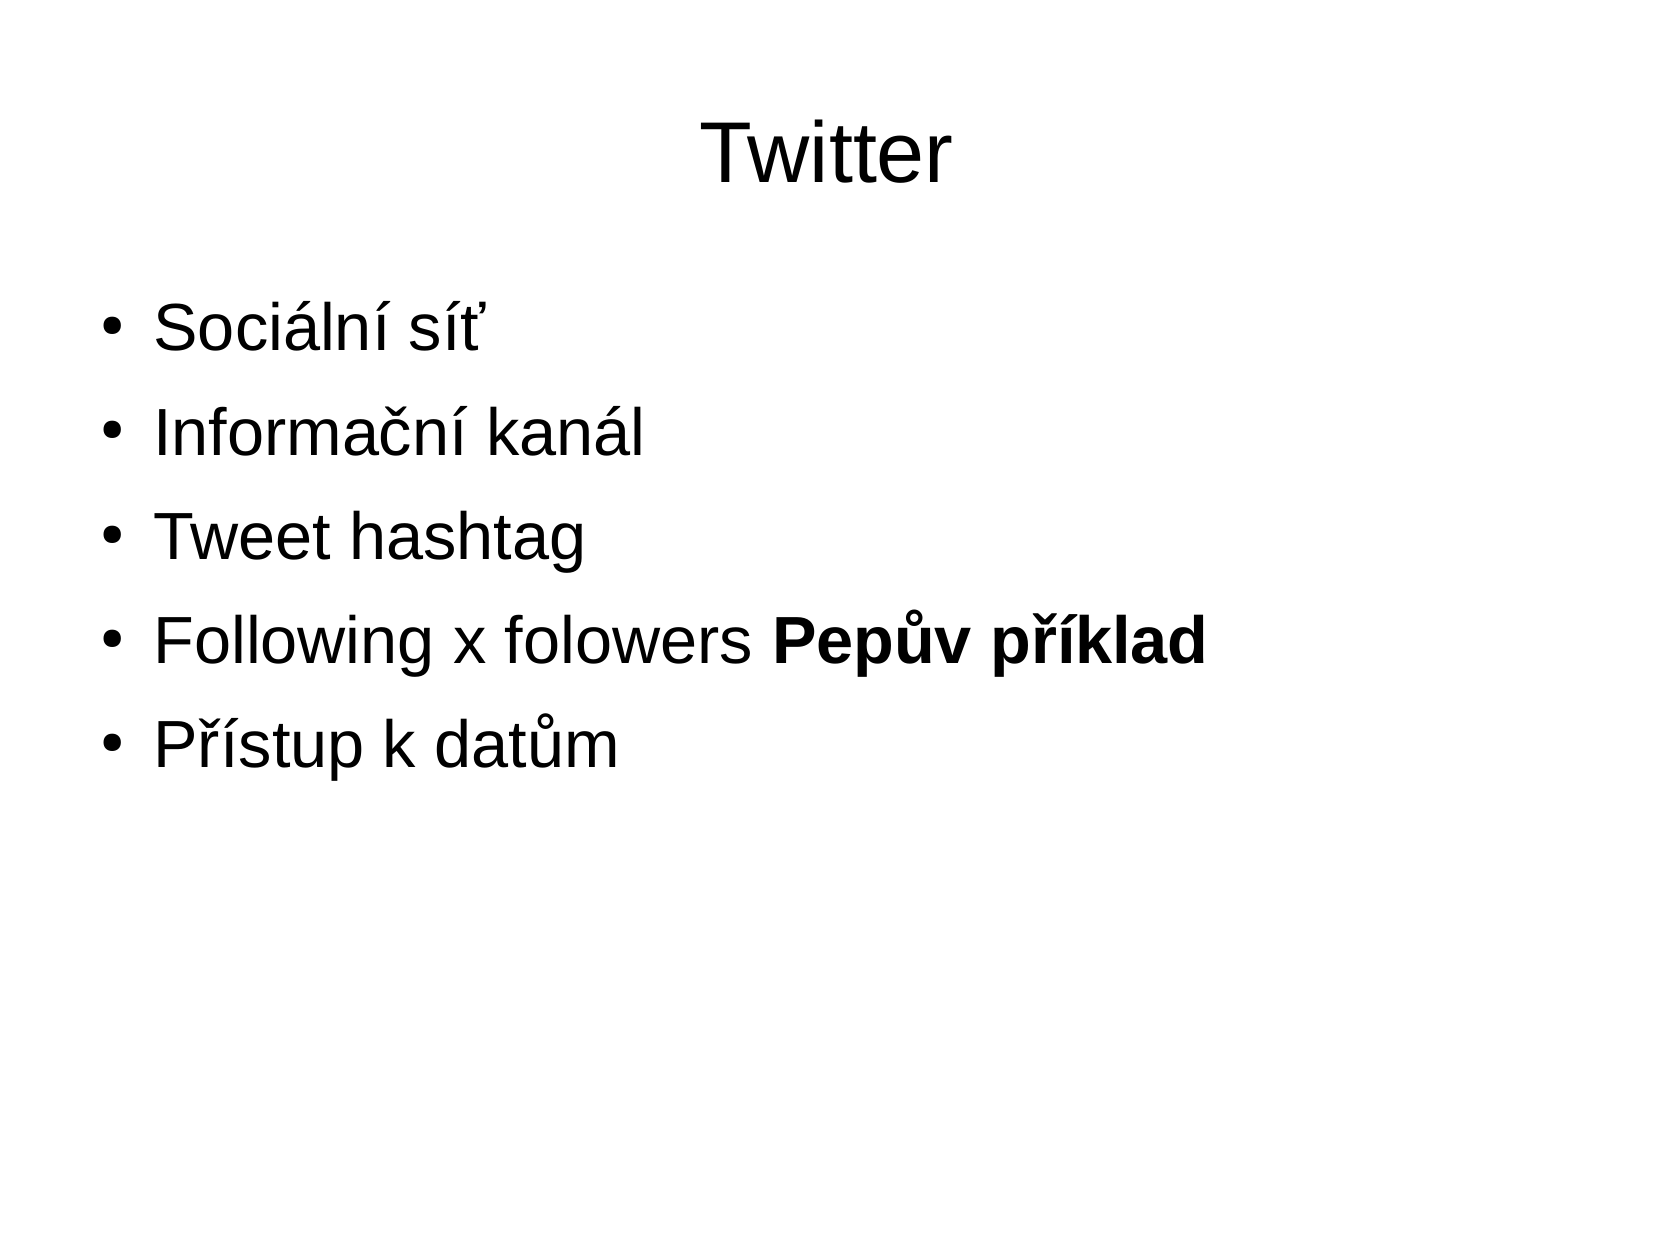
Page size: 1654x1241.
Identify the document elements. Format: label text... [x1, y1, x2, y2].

list Sociální síť Informační kanál Tweet hashtag Following x folowers Pepův příklad Přístup k datům [82, 290, 1571, 1109]
title Twitter [82, 49, 1571, 257]
